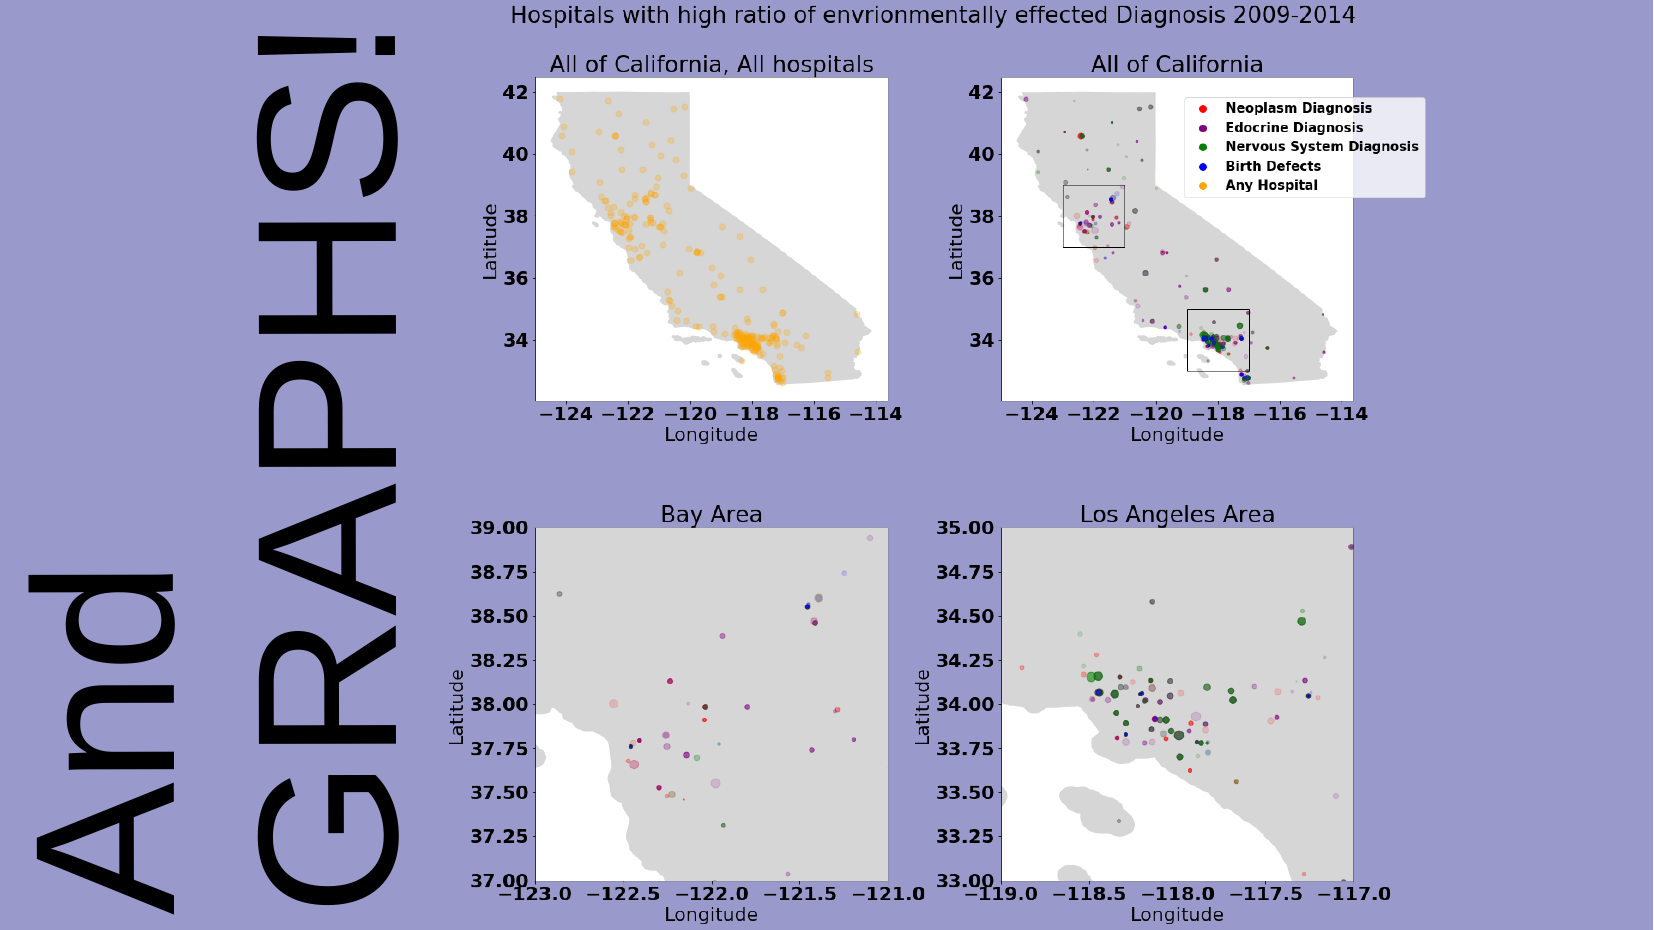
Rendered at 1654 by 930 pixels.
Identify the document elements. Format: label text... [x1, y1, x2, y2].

picture [442, 0, 1426, 930]
text_box And GRAPHS! [0, 0, 442, 930]
